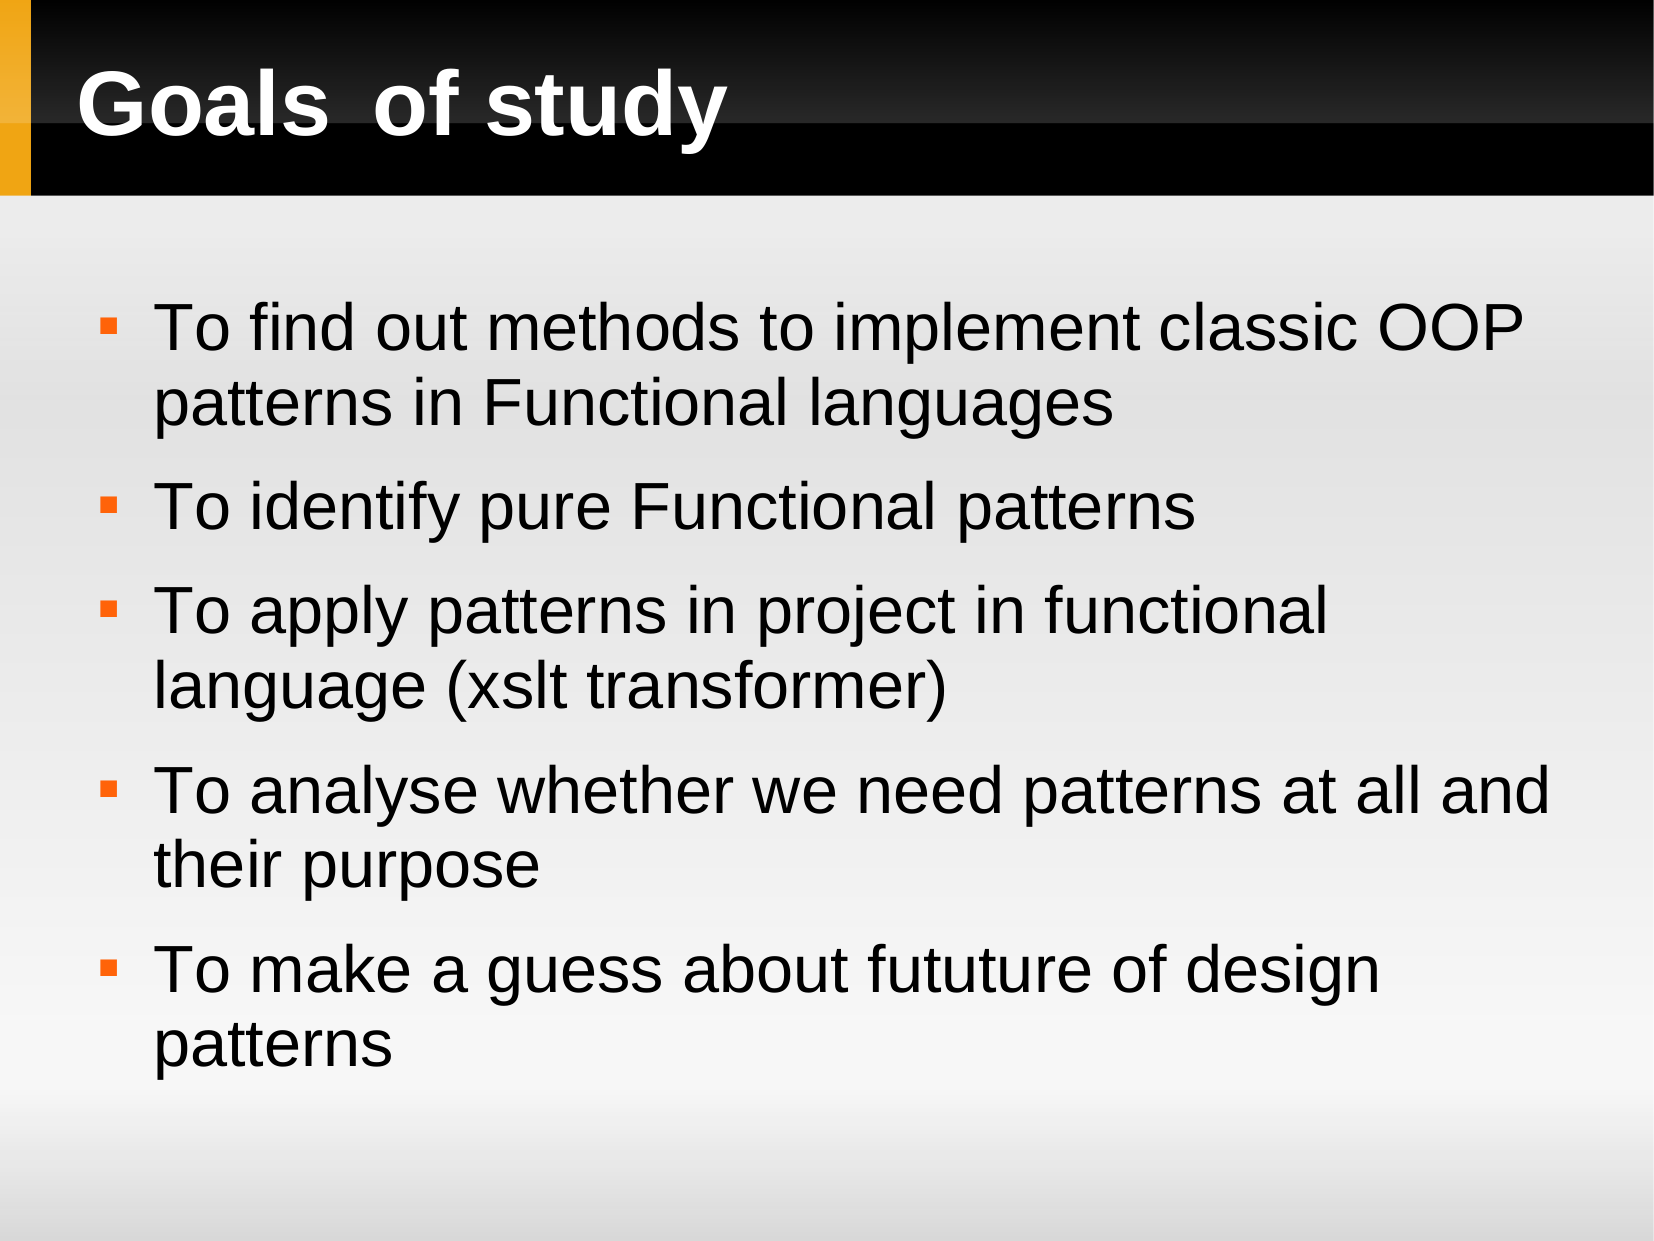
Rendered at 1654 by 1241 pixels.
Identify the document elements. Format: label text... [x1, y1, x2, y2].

title Goals of study [76, 0, 1565, 208]
list To find out methods to implement classic OOP patterns in Functional languages To identify pure Functional patterns To apply patterns in project in functional language (xslt transformer) To analyse whether we need patterns at all and their purpose To make a guess about fututure of design patterns [82, 290, 1571, 1109]
picture [0, 0, 1654, 1241]
